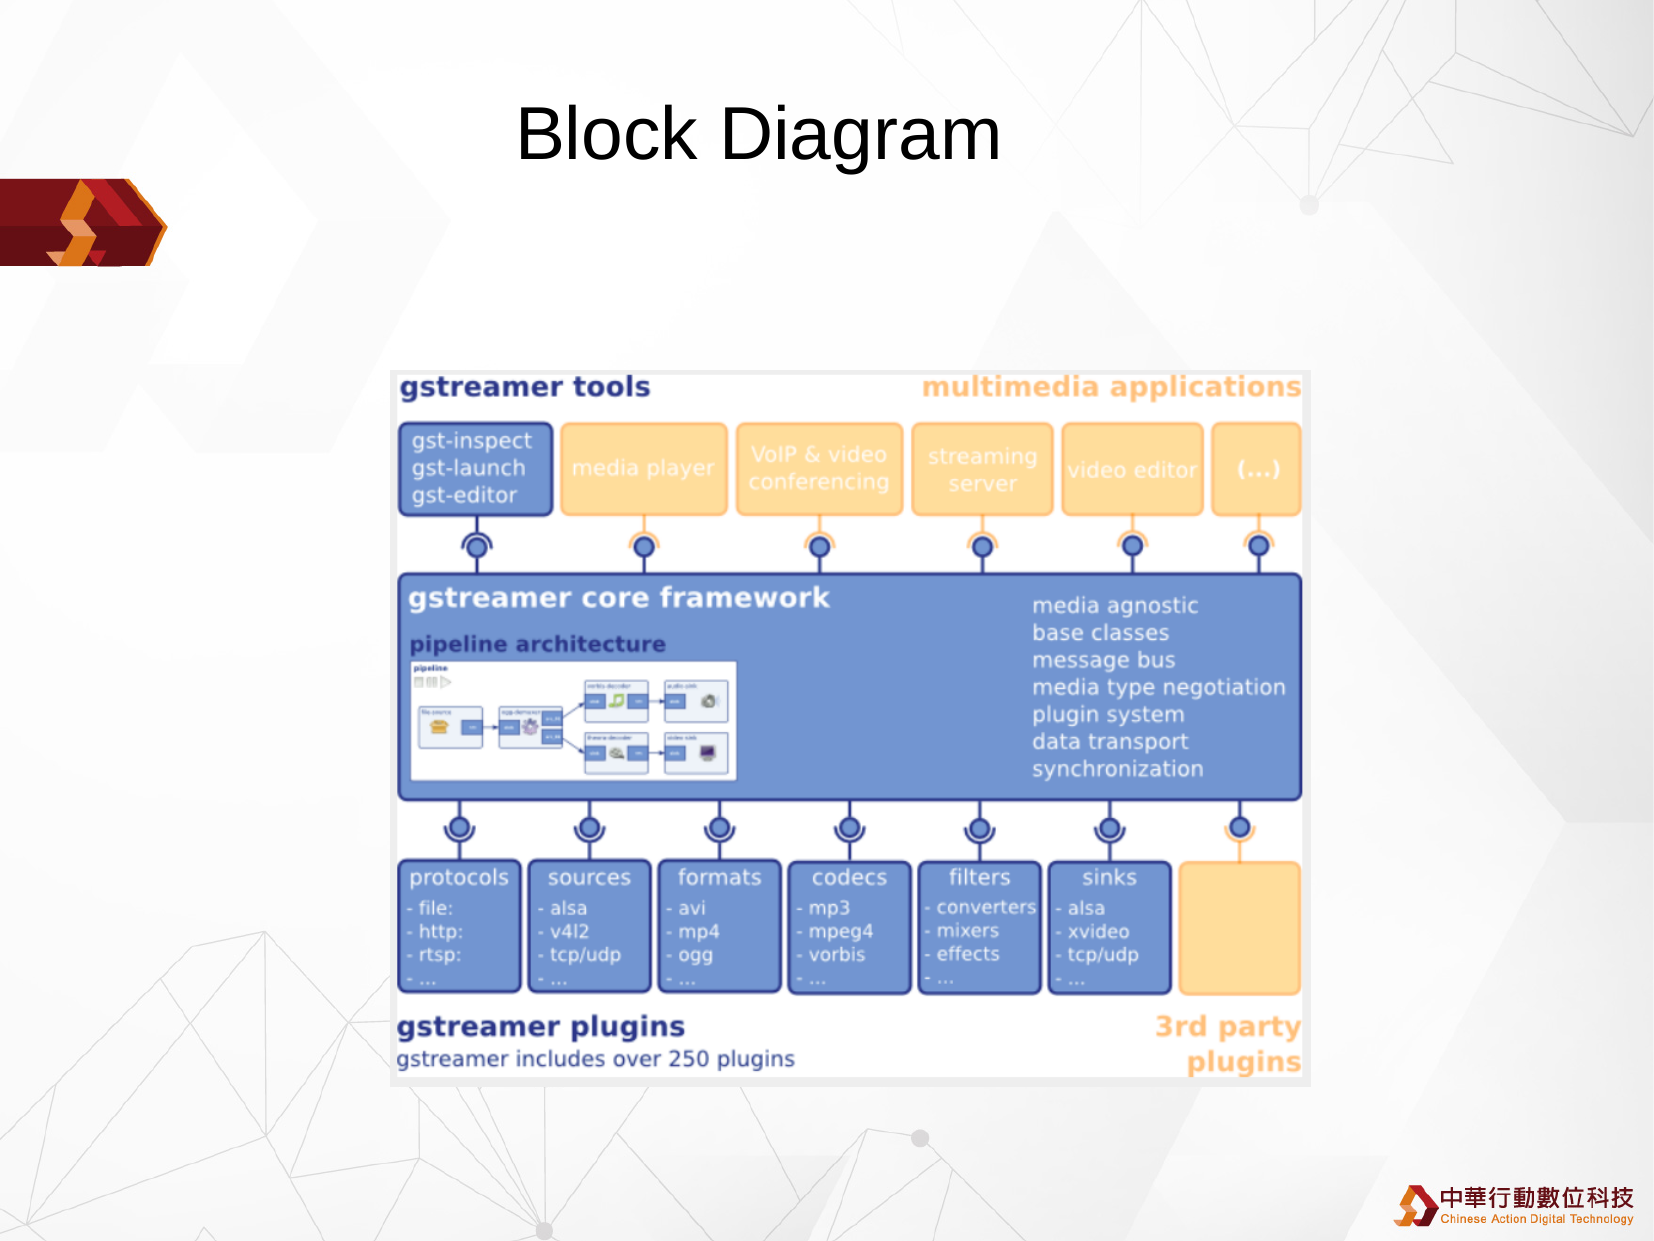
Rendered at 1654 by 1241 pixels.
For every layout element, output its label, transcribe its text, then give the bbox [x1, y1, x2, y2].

picture [0, 0, 1654, 1241]
title Block Diagram [168, 74, 1350, 193]
